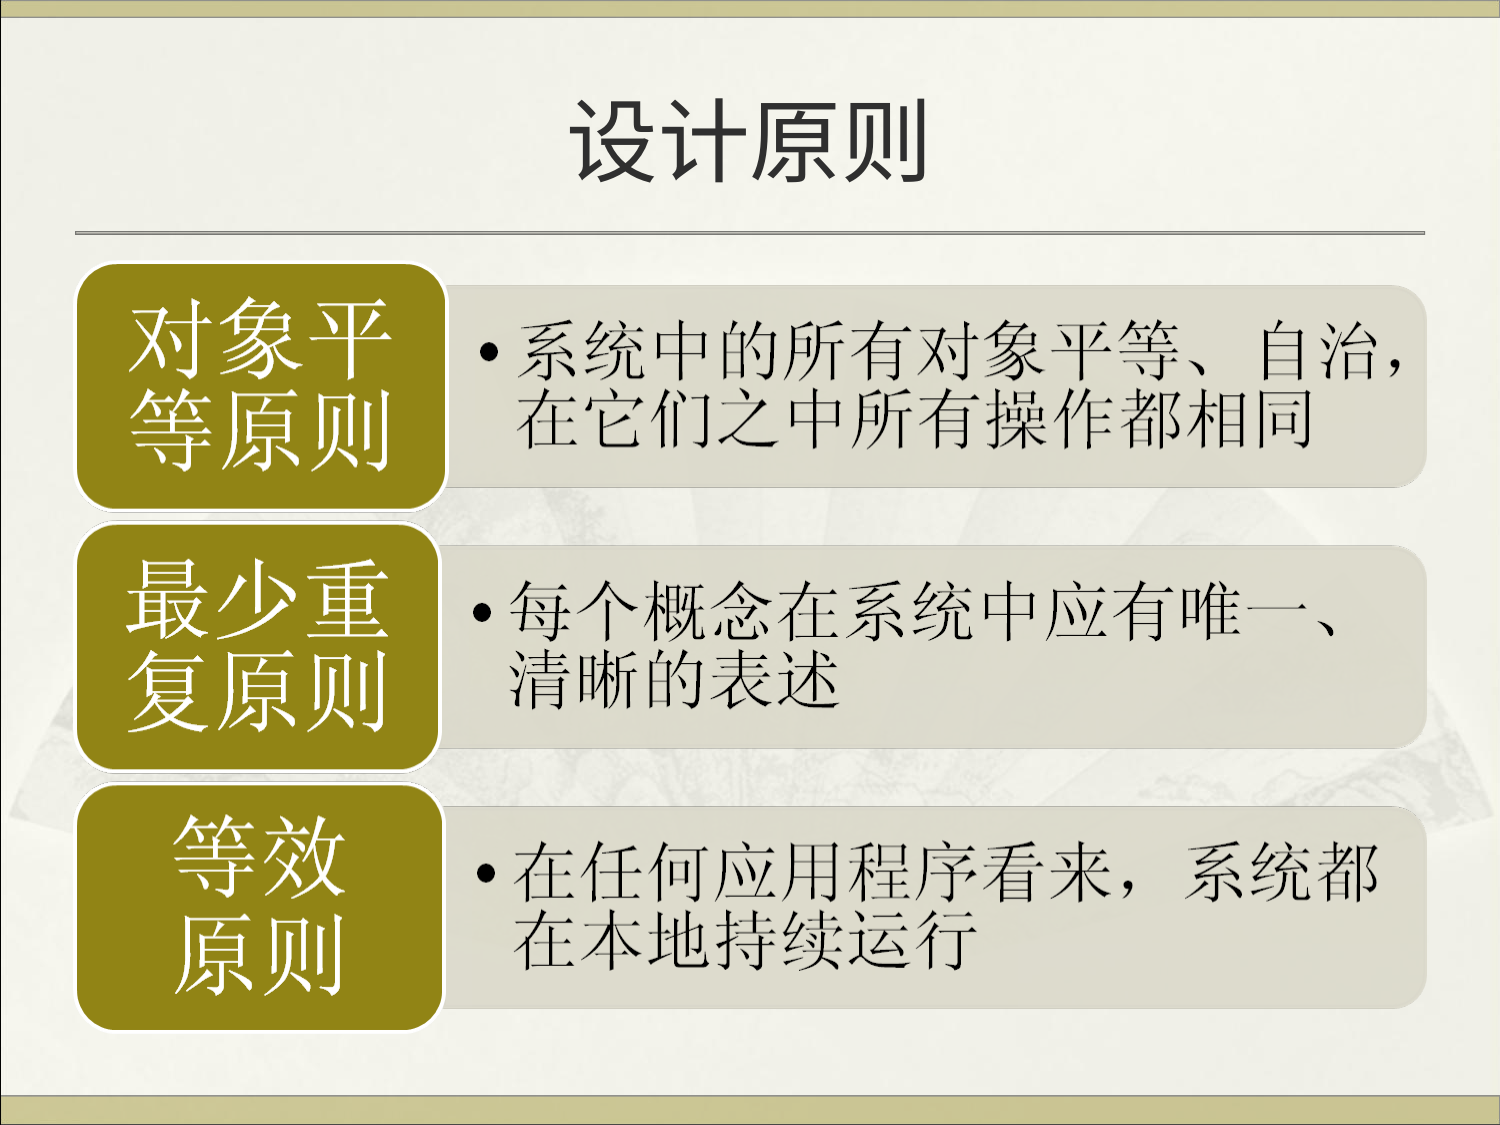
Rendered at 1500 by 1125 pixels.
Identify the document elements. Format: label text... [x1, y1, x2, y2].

title 设计原则 [75, 45, 1426, 233]
text_box [70, 254, 1486, 1035]
picture [0, 0, 1500, 1125]
